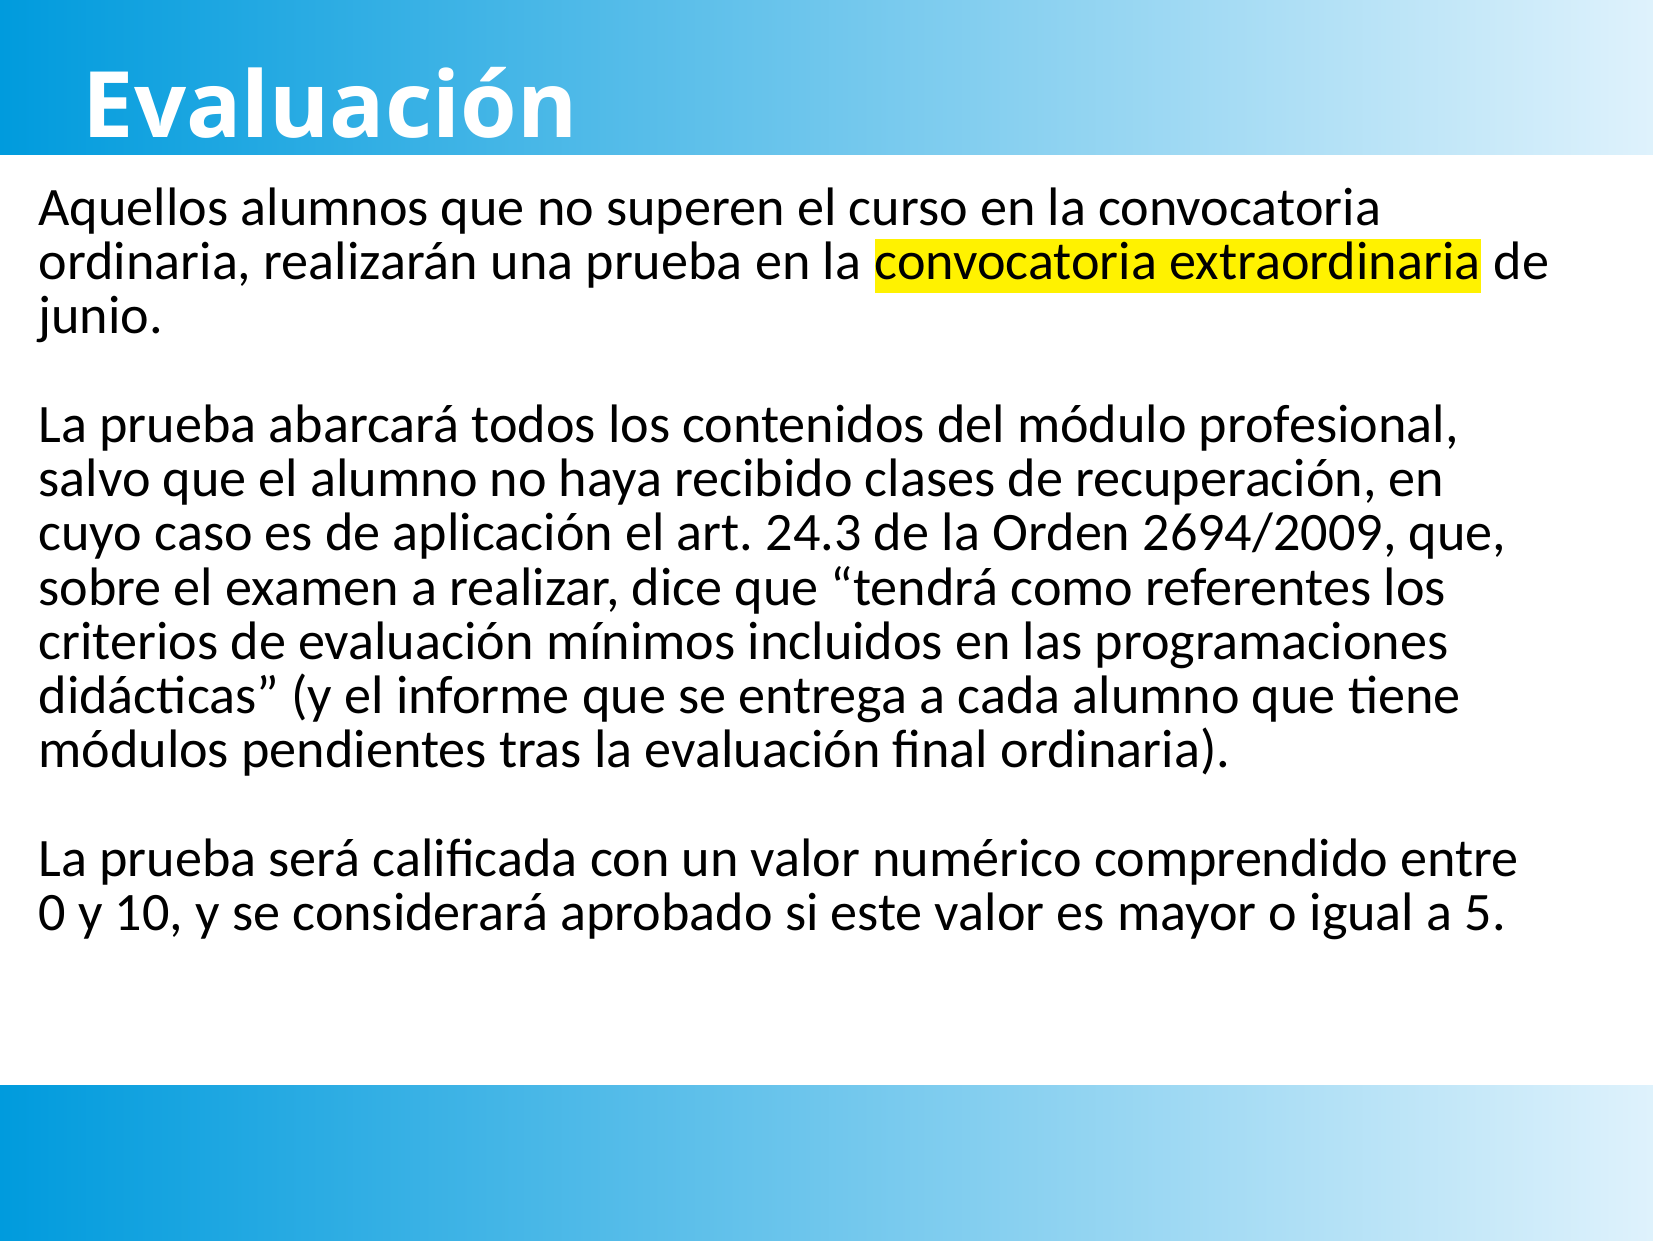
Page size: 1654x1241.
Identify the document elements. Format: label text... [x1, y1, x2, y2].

title Evaluación [82, 9, 1571, 177]
text_box Aquellos alumnos que no superen el curso en la convocatoria ordinaria, realizarán una prueba en la convocatoria extraordinaria de junio. La prueba abarcará todos los contenidos del módulo profesional, salvo que el alumno no haya recibido clases de recuperación, en cuyo caso es de aplicación el art. 24.3 de la Orden 2694/2009, que, sobre el examen a realizar, dice que “tendrá como referentes los criterios de evaluación mínimos incluidos en las programaciones didácticas” (y el informe que se entrega a cada alumno que tiene módulos pendientes tras la evaluación final ordinaria). La prueba será calificada con un valor numérico comprendido entre 0 y 10, y se considerará aprobado si este valor es mayor o igual a 5. [23, 177, 1571, 1099]
